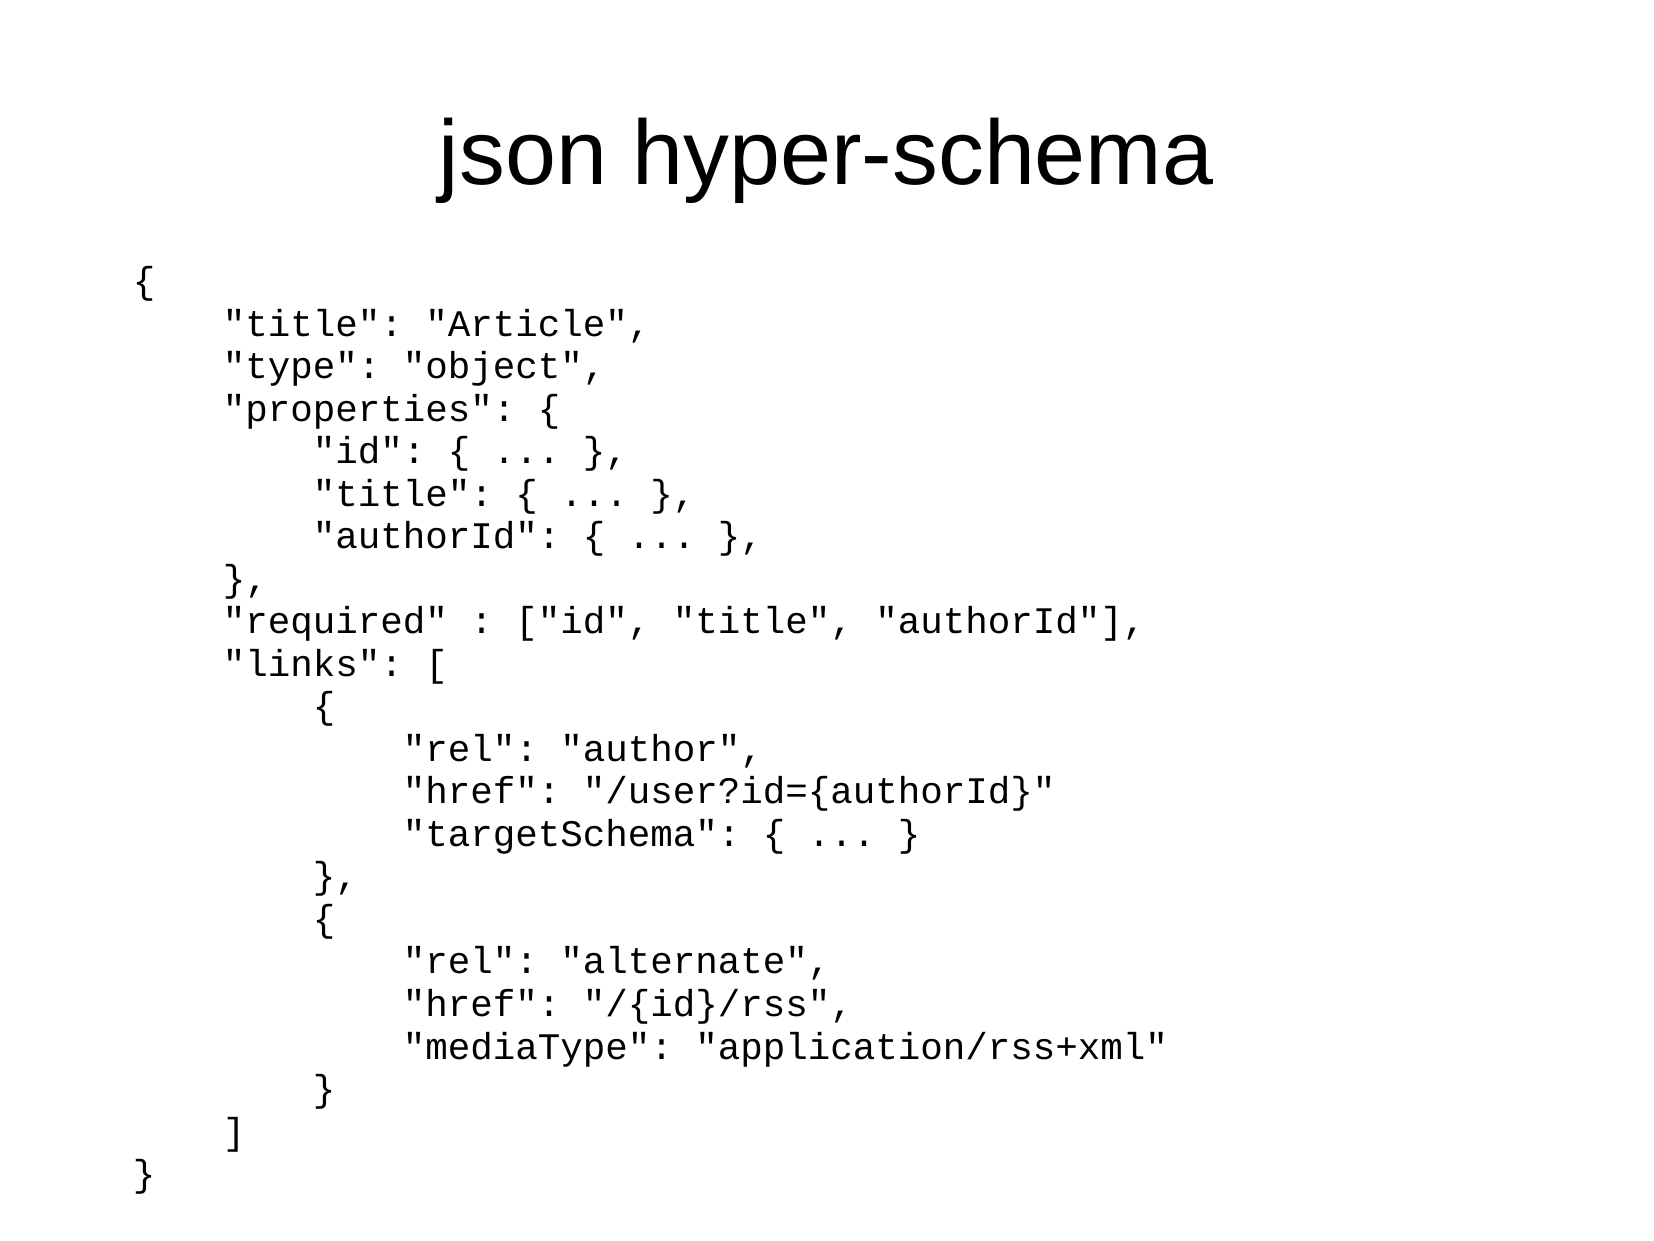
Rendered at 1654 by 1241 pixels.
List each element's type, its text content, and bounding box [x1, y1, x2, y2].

text_box { "title": "Article", "type": "object", "properties": { "id": { ... }, "title": { ... }, "authorId": { ... }, }, "required" : ["id", "title", "authorId"], "links": [ { "rel": "author", "href": "/user?id={authorId}" "targetSchema": { ... } }, { "rel": "alternate", "href": "/{id}/rss", "mediaType": "application/rss+xml" } ] } [118, 212, 1571, 1241]
title json hyper-schema [82, 49, 1571, 257]
